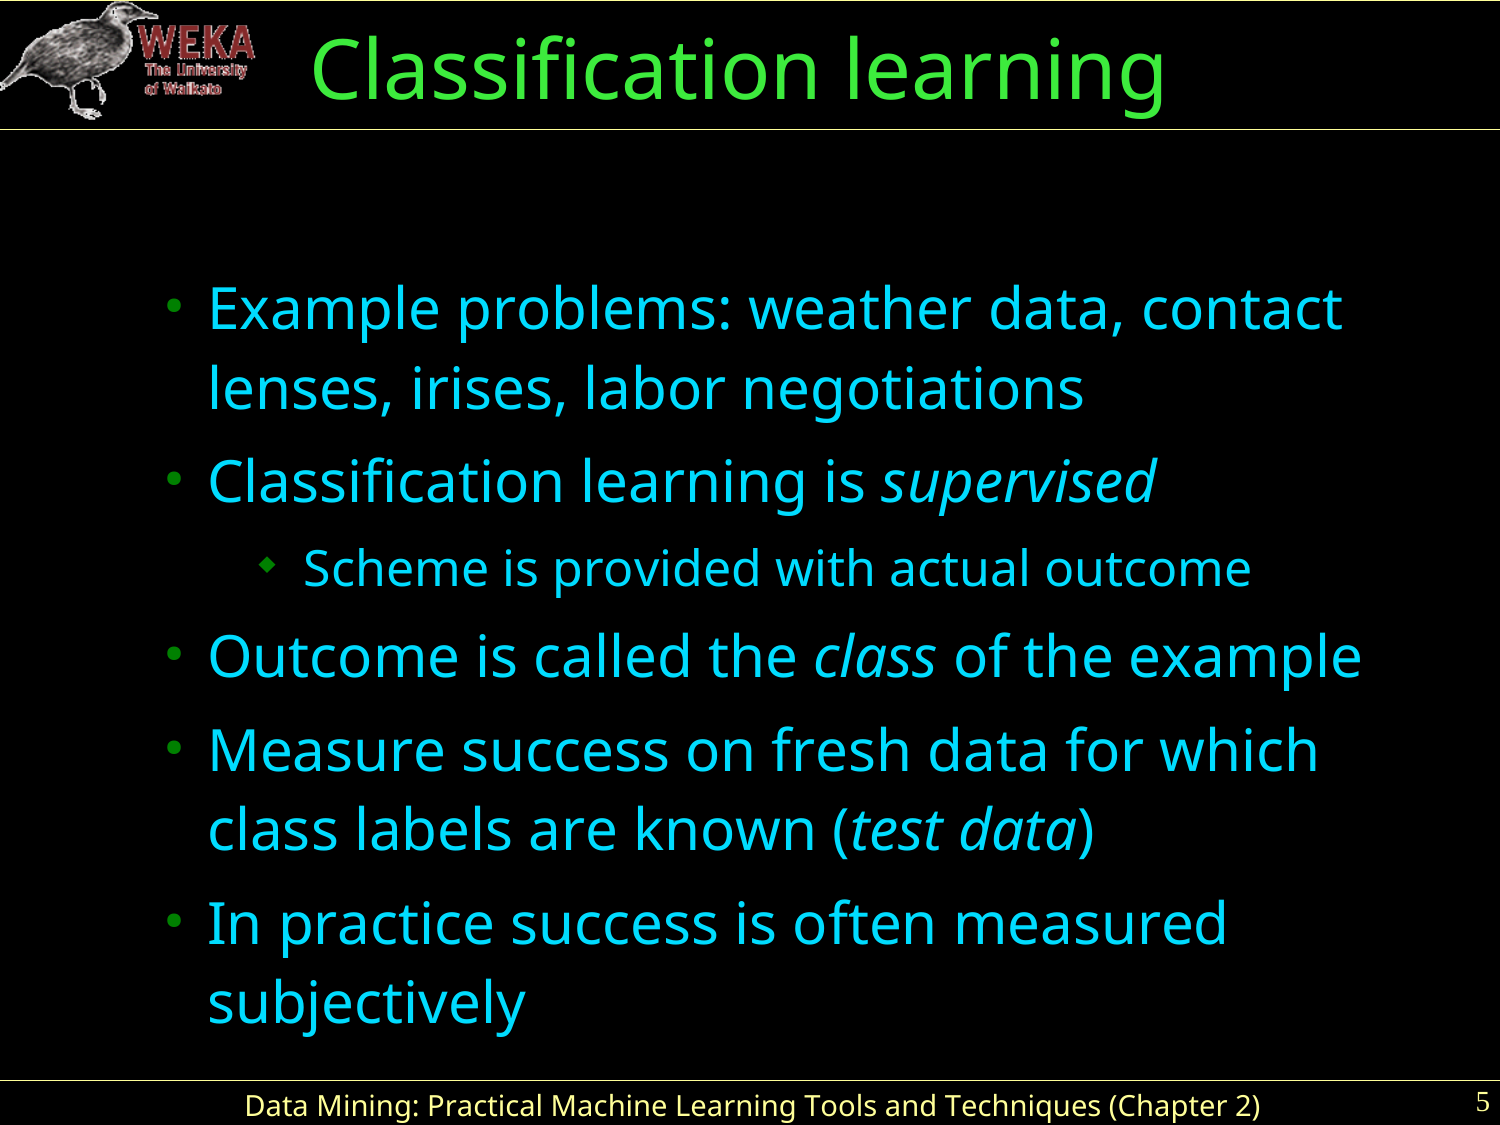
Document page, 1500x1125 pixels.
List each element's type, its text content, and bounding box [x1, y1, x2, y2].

picture [0, 1, 266, 129]
title Classification learning [295, 0, 1500, 148]
text_box Example problems: weather data, contact lenses, irises, labor negotiations Classification learning is supervised Scheme is provided with actual outcome Outcome is called the class of the example Measure success on fresh data for which class labels are known (test data) In practice success is often measured subjectively [149, 260, 1388, 941]
